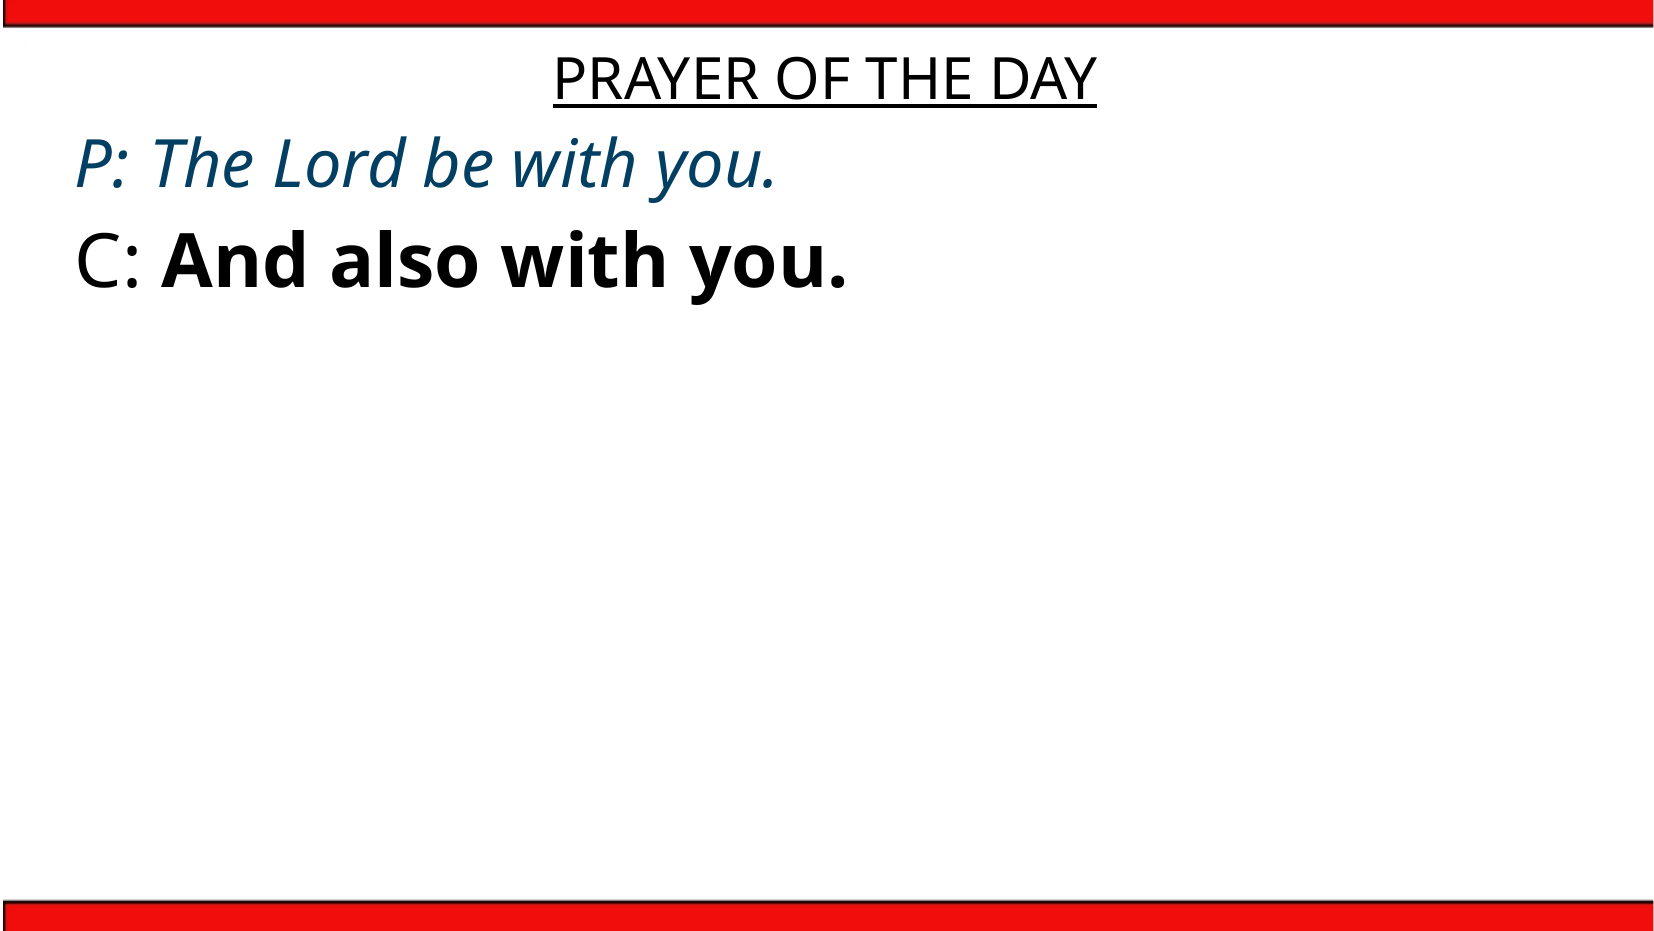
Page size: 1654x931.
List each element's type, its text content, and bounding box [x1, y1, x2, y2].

text_box PRAYER OF THE DAY P: The Lord be with you. C: And also with you. [60, 30, 1591, 331]
picture [3, 0, 1654, 931]
